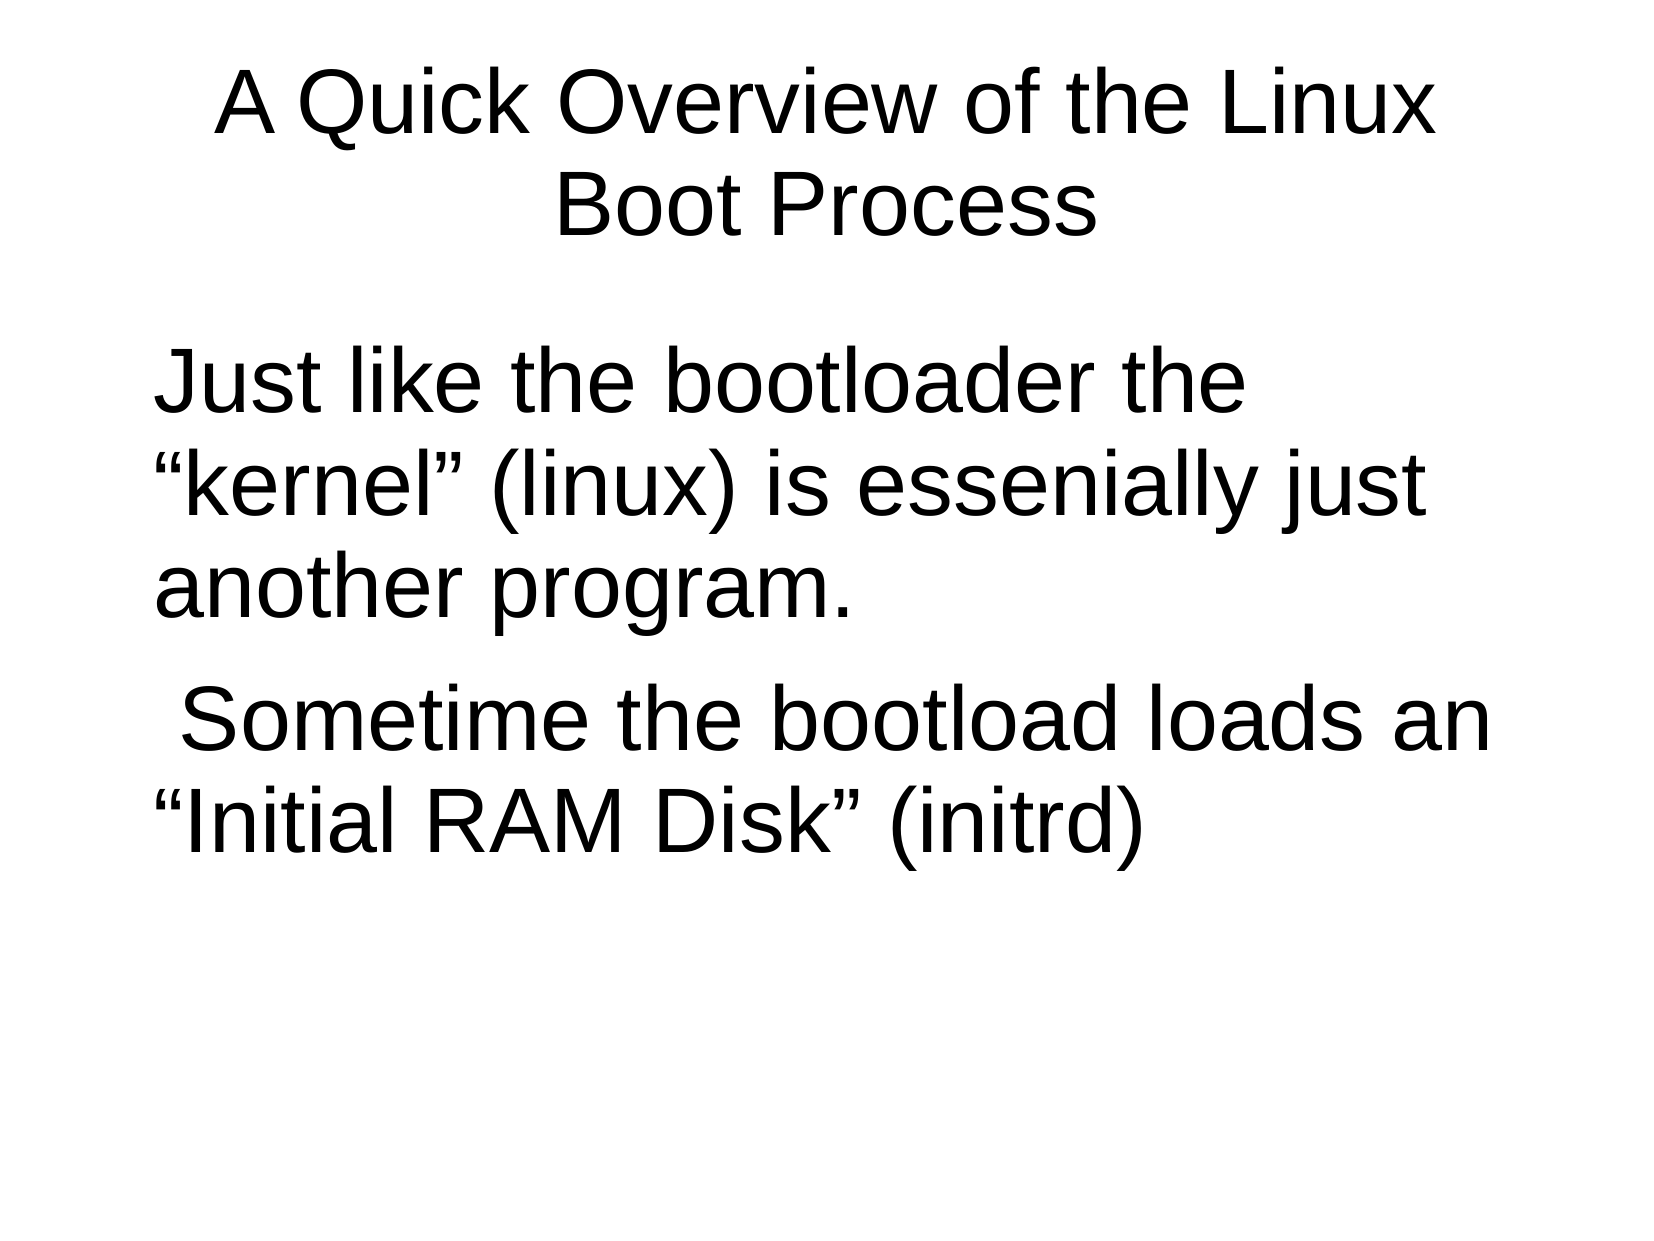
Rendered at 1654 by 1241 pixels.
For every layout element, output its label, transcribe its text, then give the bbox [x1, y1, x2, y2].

list Just like the bootloader the “kernel” (linux) is essenially just another program. Sometime the bootload loads an “Initial RAM Disk” (initrd) [82, 330, 1571, 1216]
title A Quick Overview of the Linux Boot Process [82, 49, 1571, 257]
